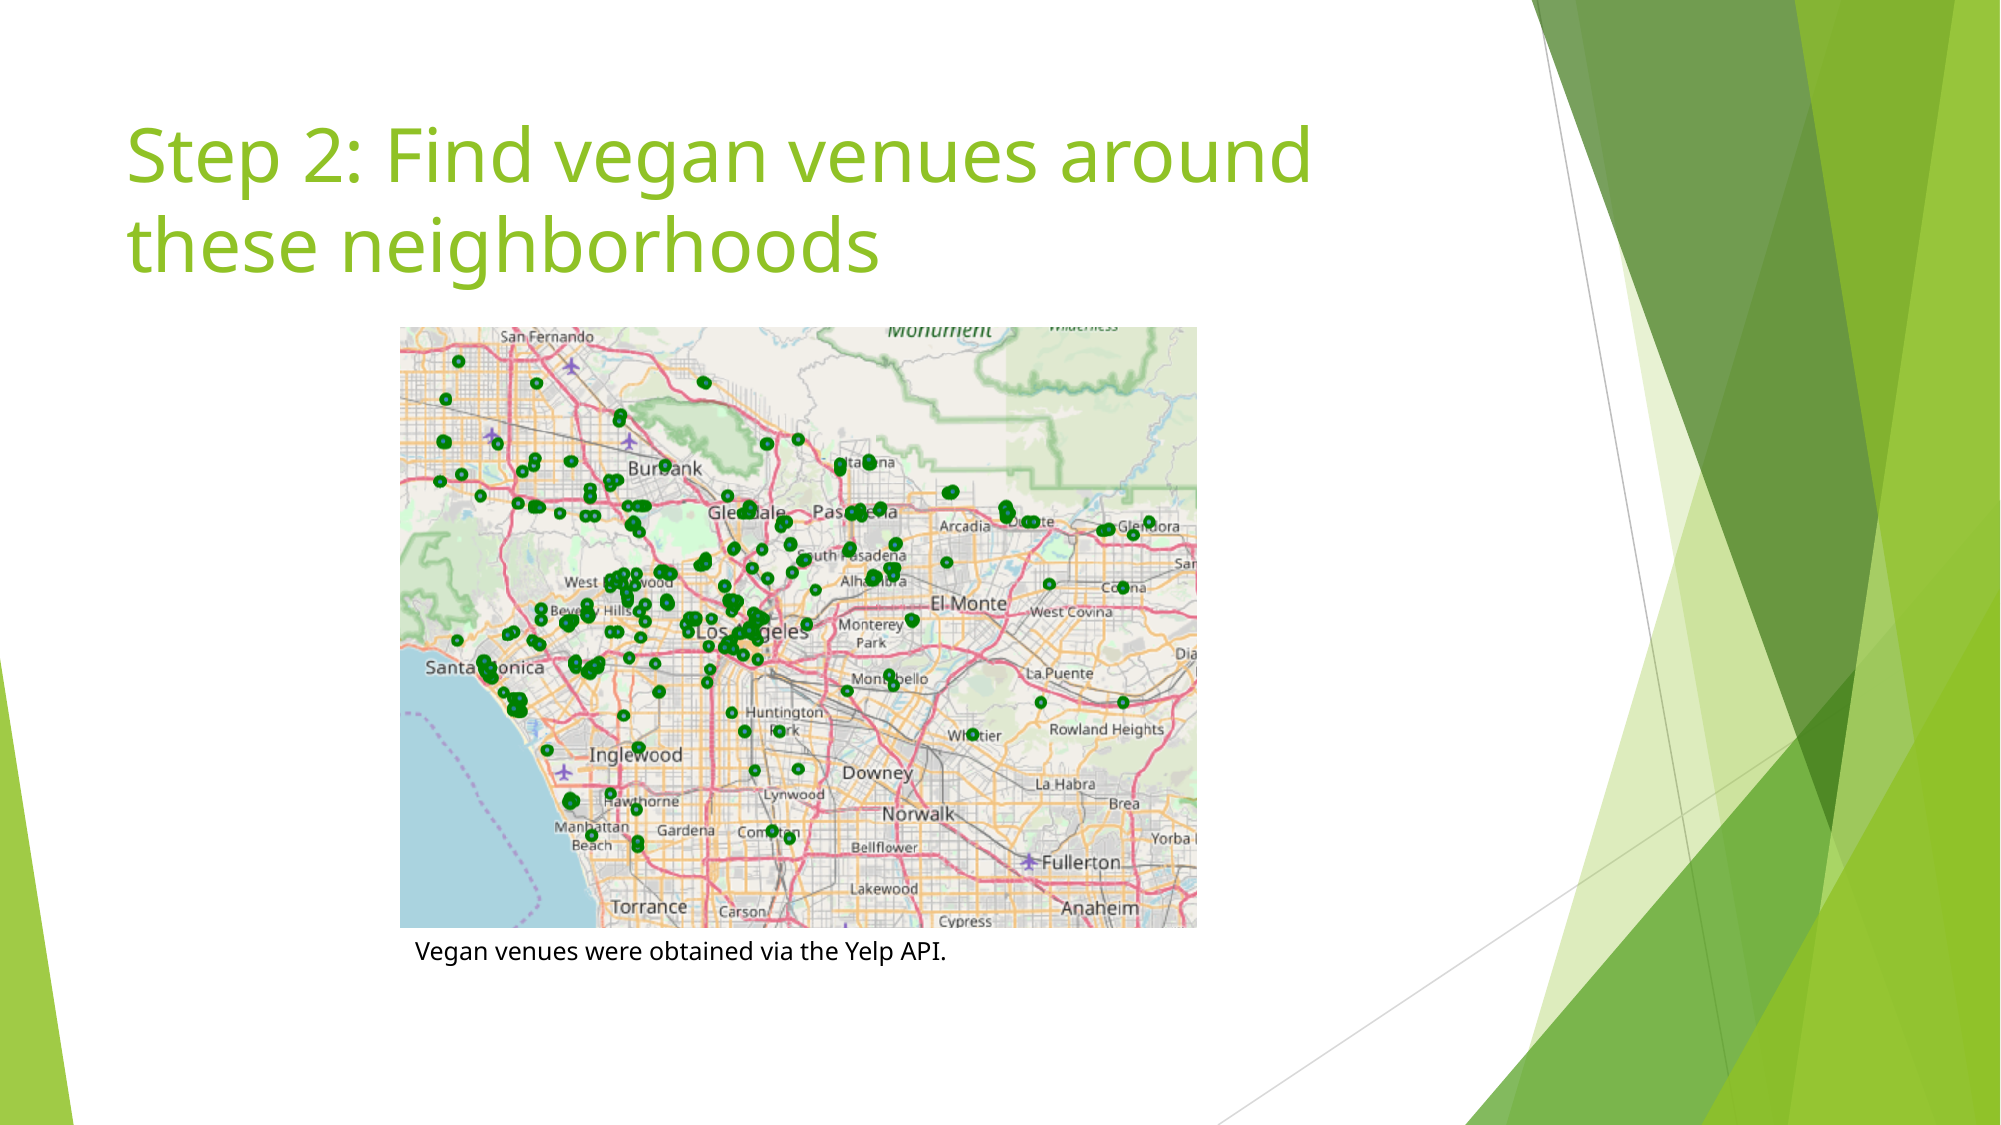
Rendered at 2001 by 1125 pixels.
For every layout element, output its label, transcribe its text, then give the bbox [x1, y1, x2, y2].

text_box Vegan venues were obtained via the Yelp API. [400, 928, 943, 973]
picture [400, 327, 1197, 928]
title Step 2: Find vegan venues around these neighborhoods [111, 99, 1522, 317]
